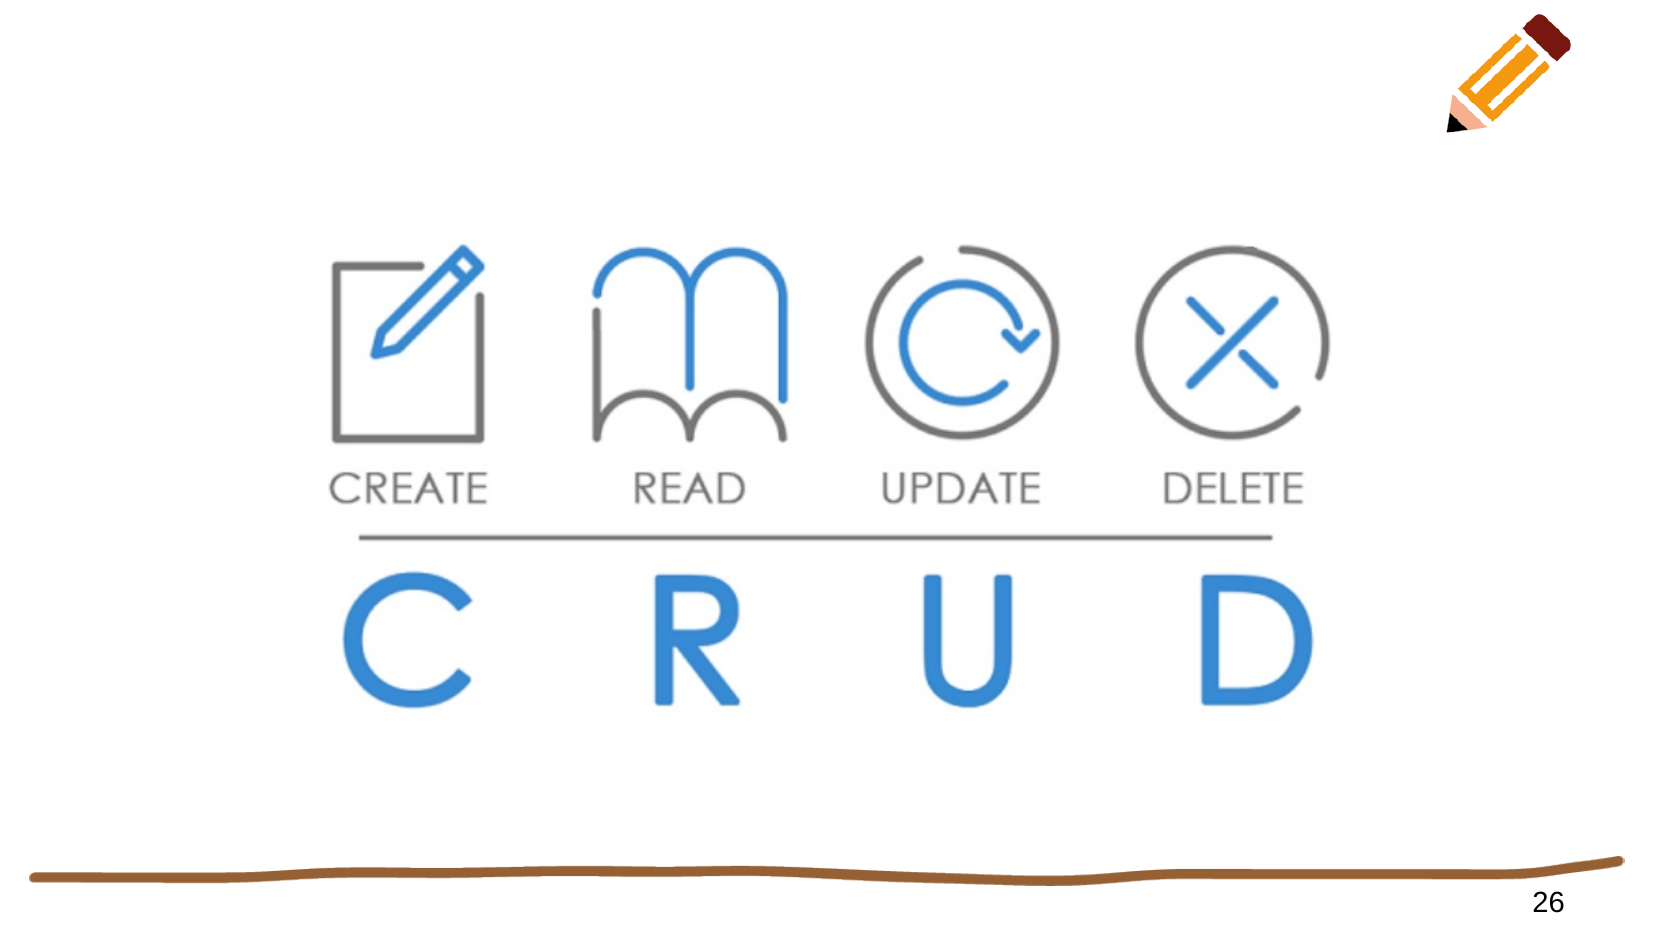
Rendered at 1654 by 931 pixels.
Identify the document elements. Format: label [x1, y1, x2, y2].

picture [301, 194, 1372, 760]
picture [29, 856, 1625, 886]
picture [1446, 14, 1571, 133]
